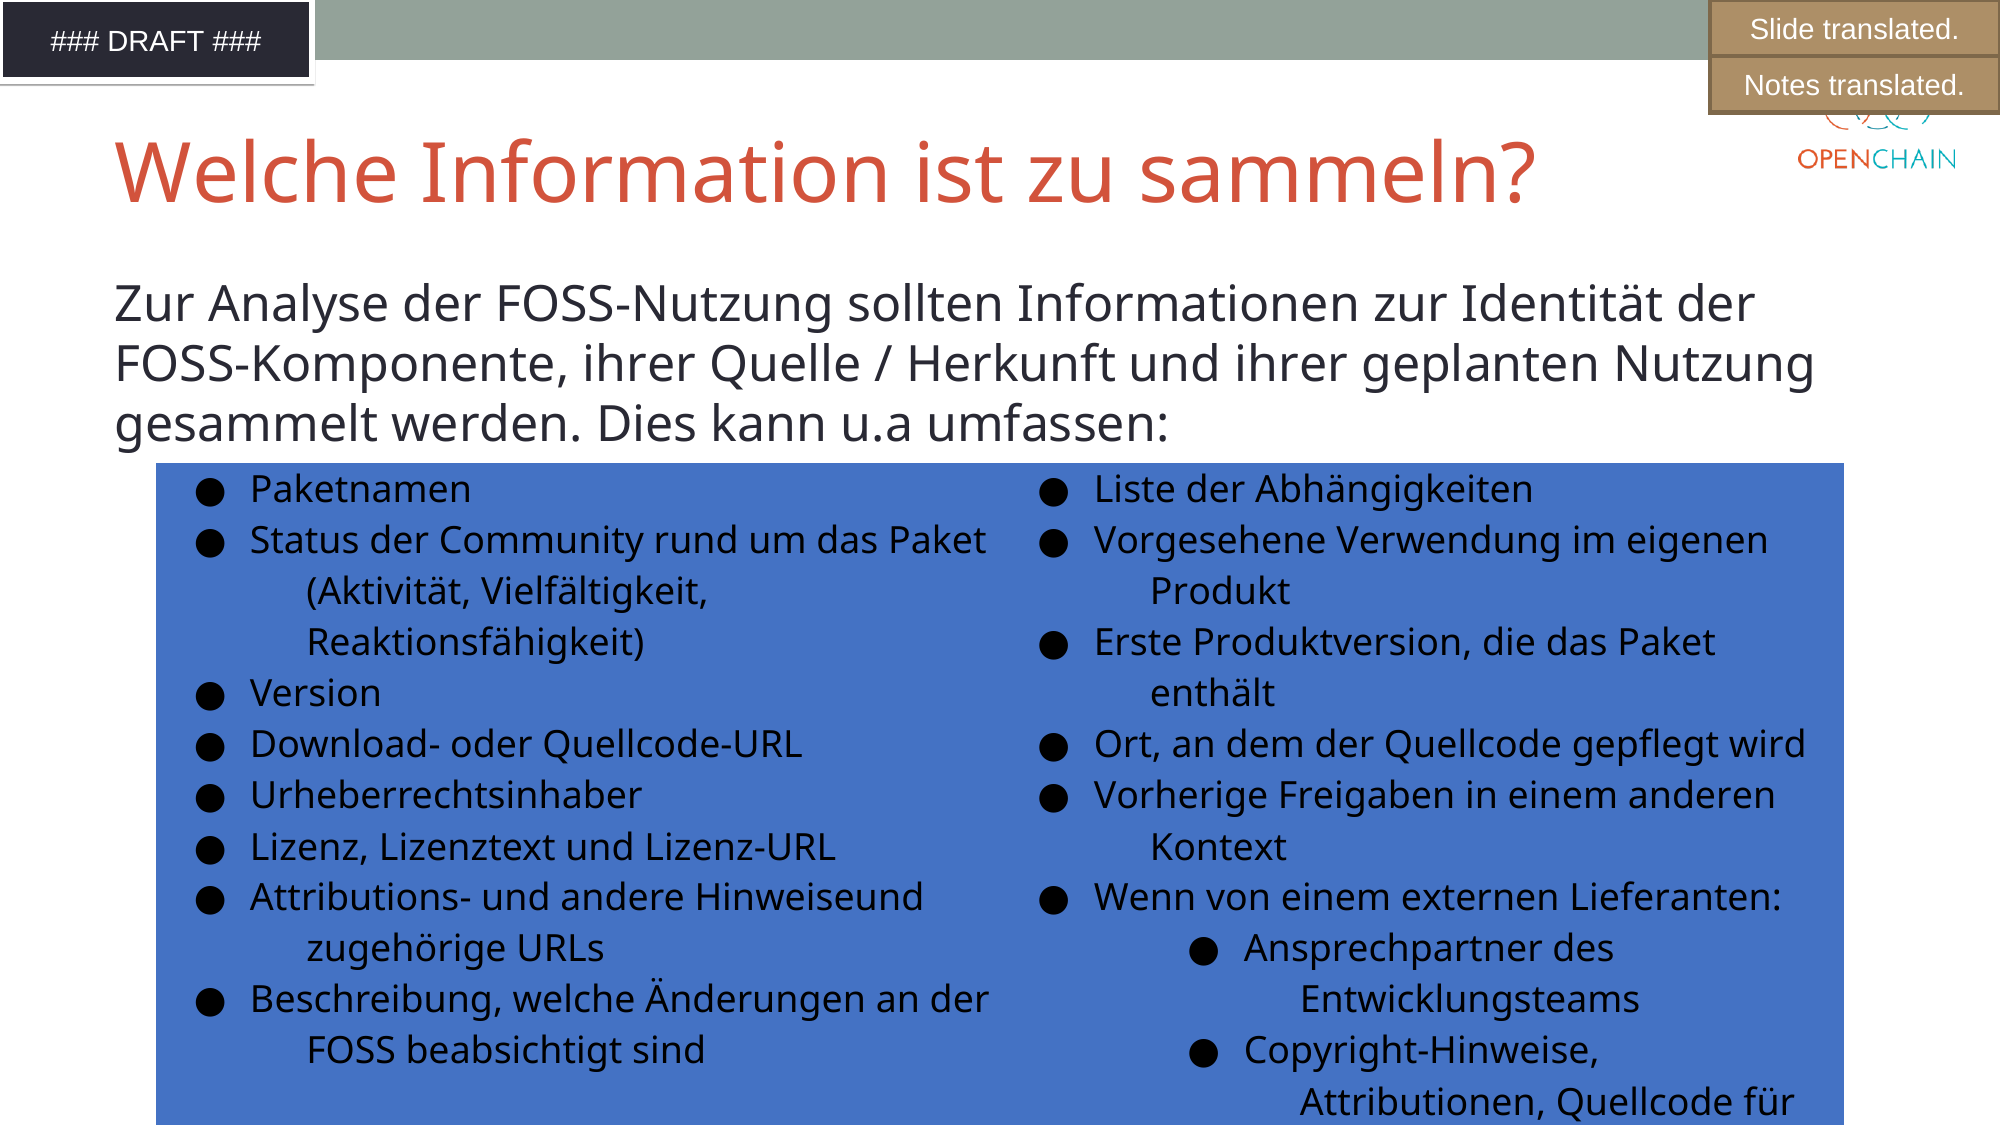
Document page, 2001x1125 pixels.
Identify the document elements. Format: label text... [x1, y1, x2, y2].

text_box Slide translated. [1710, 0, 2000, 56]
title Welche Information ist zu sammeln? [99, 87, 1900, 251]
list Zur Analyse der FOSS-Nutzung sollten Informationen zur Identität der FOSS-Komponente, ihrer Quelle / Herkunft und ihrer geplanten Nutzung gesammelt werden. Dies kann u.a umfassen: [99, 263, 1900, 1064]
table_header Liste der Abhängigkeiten Vorgesehene Verwendung im eigenen Produkt Erste Produktversion, die das Paket enthält Ort, an dem der Quellcode gepflegt wird Vorherige Freigaben in einem anderen Kontext Wenn von einem externen Lieferanten: Ansprechpartner des Entwicklungsteams Copyright-Hinweise, Attributionen, Quellcode für Änderungen des Anbieters, falls dies zur Erfüllung von Lizenzverpflichtungen erforderlich ist. [1000, 463, 1844, 1125]
table_header Paketnamen Status der Community rund um das Paket (Aktivität, Vielfältigkeit, Reaktionsfähigkeit) Version Download- oder Quellcode-URL Urheberrechtsinhaber Lizenz, Lizenztext und Lizenz-URL Attributions- und andere Hinweiseund zugehörige URLs Beschreibung, welche Änderungen an der FOSS beabsichtigt sind [156, 463, 1000, 1125]
text_box Notes translated. [1710, 56, 2000, 113]
